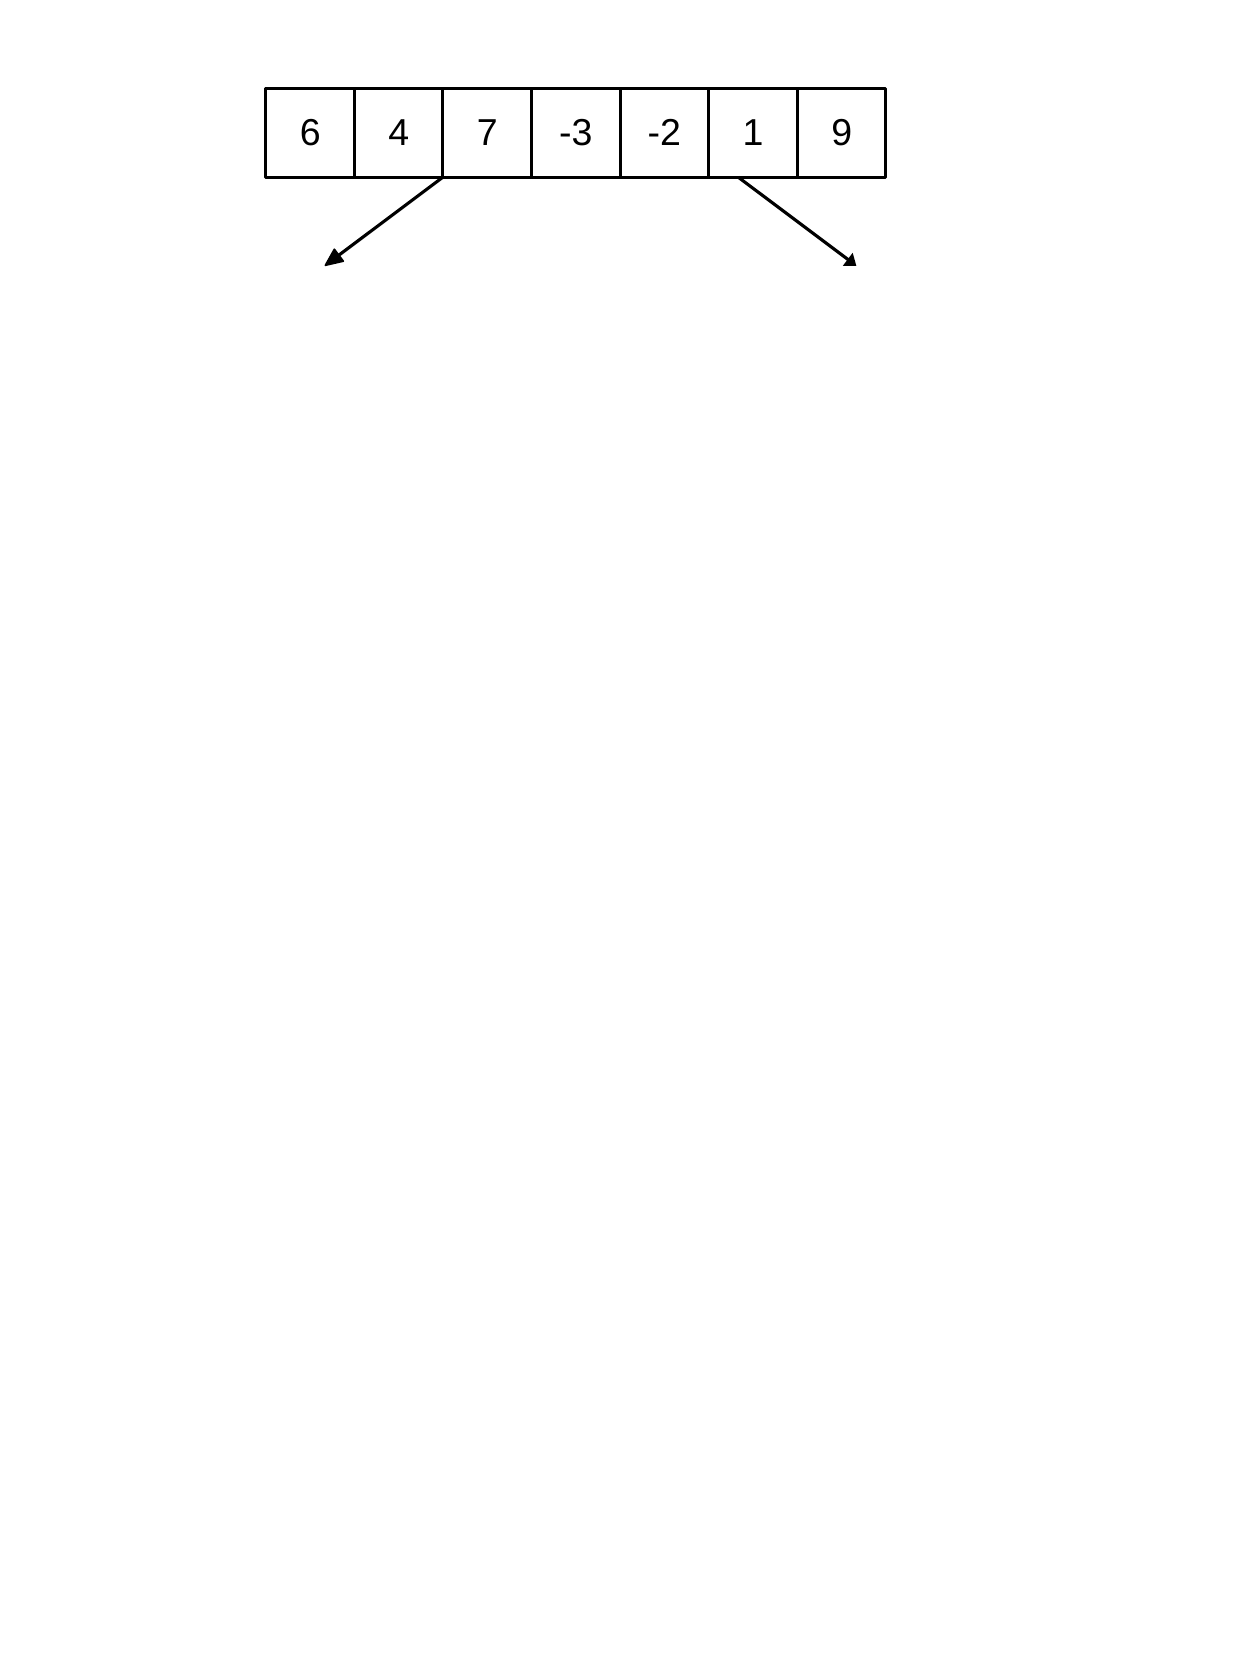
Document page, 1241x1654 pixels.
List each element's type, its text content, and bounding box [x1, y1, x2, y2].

text_box -3 [531, 88, 620, 178]
text_box -2 [620, 88, 708, 178]
text_box 6 [265, 88, 354, 178]
text_box 1 [708, 88, 797, 178]
text_box 4 [354, 88, 442, 178]
text_box 7 [442, 88, 531, 178]
text_box 9 [797, 88, 886, 178]
